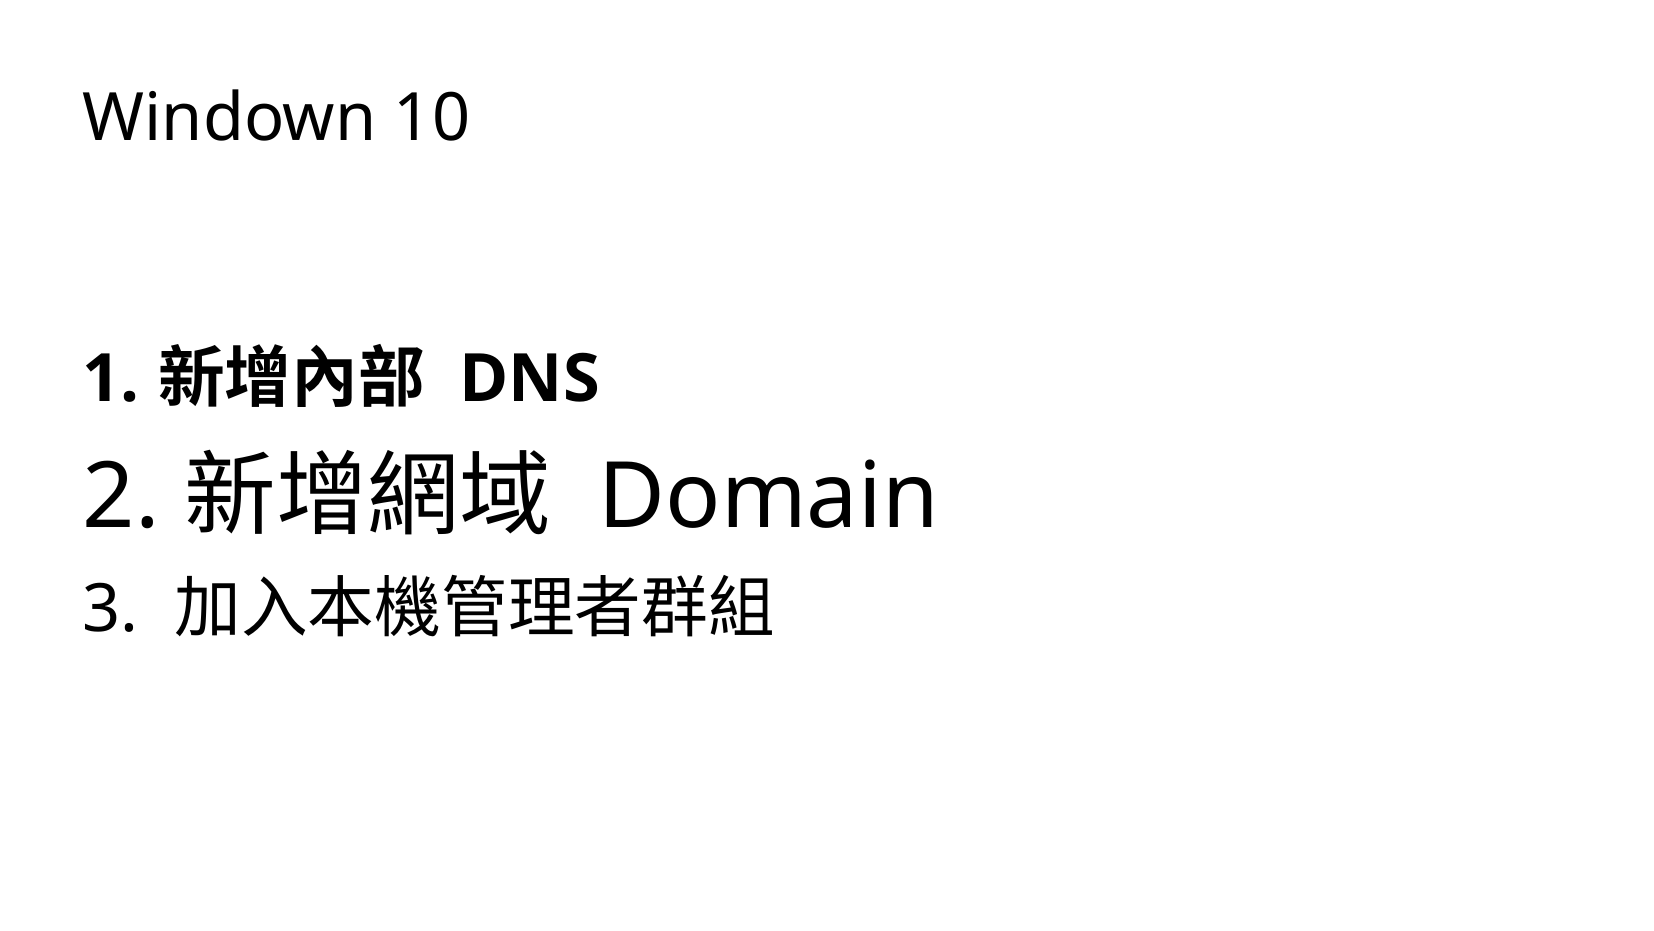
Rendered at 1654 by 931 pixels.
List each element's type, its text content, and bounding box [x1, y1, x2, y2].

title Windown 10 [82, 37, 1571, 193]
subtitle 1.新增內部 DNS 2.新增網域 Domain 3. 加入本機管理者群組 [82, 217, 1571, 758]
